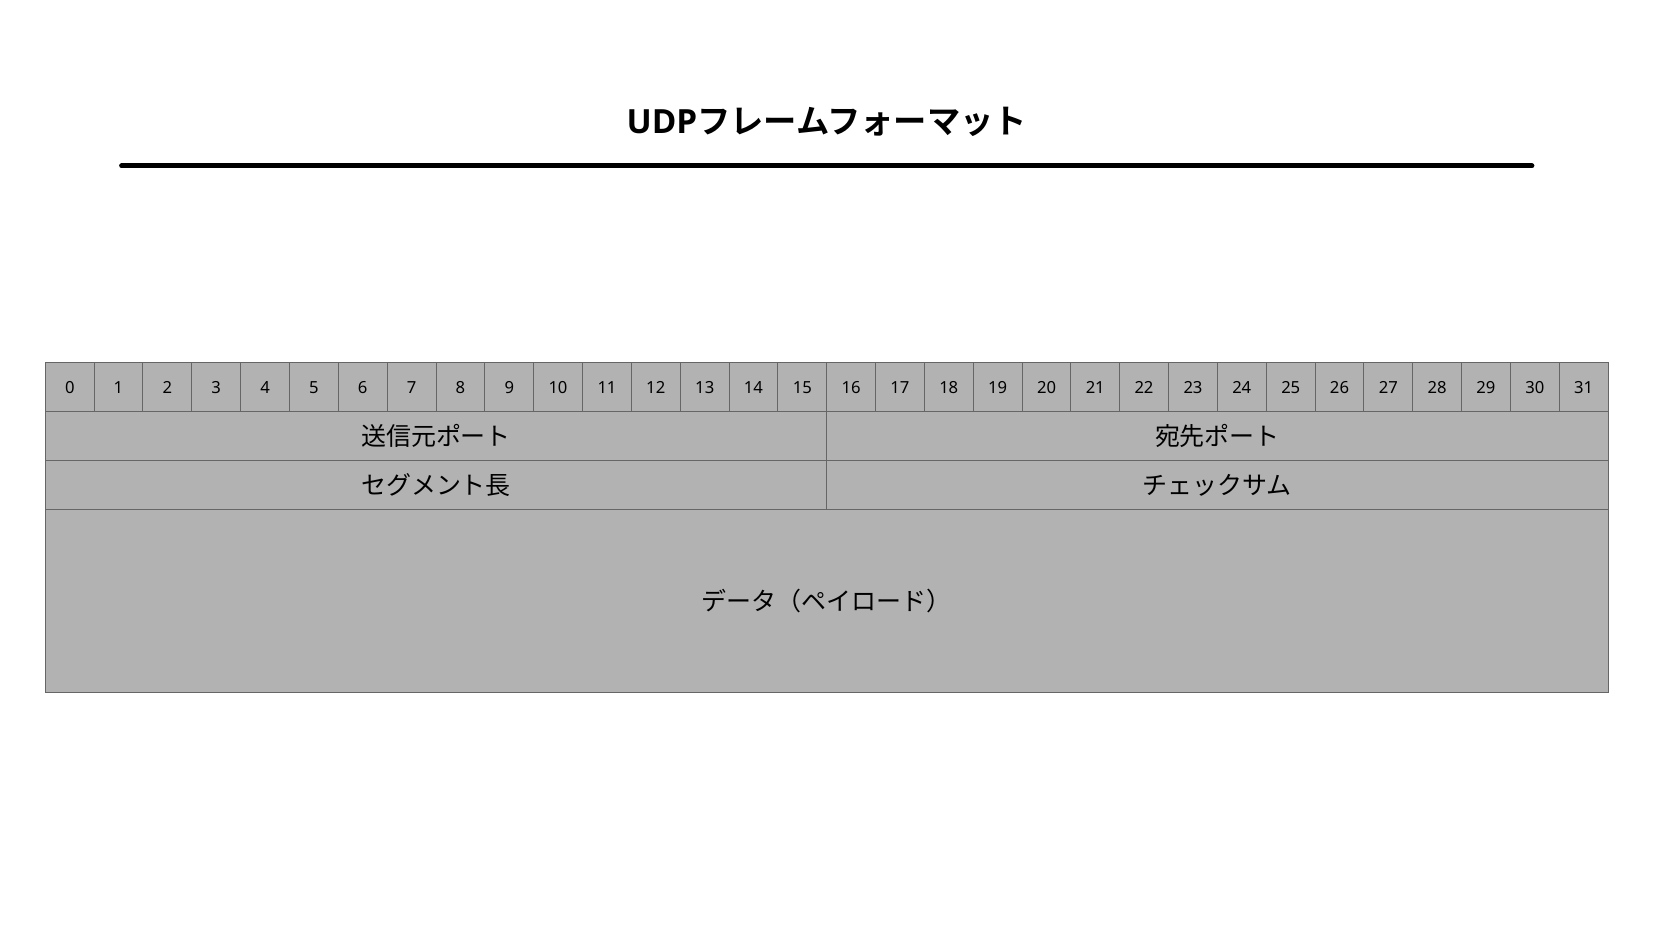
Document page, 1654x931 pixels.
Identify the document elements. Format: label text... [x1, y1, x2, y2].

text_box 31 [1559, 362, 1609, 411]
text_box 7 [387, 362, 436, 411]
text_box 3 [191, 362, 241, 411]
text_box 27 [1363, 362, 1412, 411]
text_box 22 [1119, 362, 1168, 411]
text_box UDPフレームフォーマット [533, 41, 1120, 153]
text_box 11 [582, 362, 631, 411]
text_box 12 [631, 362, 680, 411]
text_box 28 [1412, 362, 1461, 411]
text_box 24 [1217, 362, 1266, 411]
text_box 2 [142, 362, 191, 411]
text_box データ（ペイロード） [45, 509, 1609, 693]
text_box 26 [1315, 362, 1363, 411]
text_box 16 [826, 362, 875, 411]
text_box 6 [338, 362, 387, 411]
text_box 10 [533, 362, 582, 411]
text_box 14 [729, 362, 777, 411]
text_box 18 [924, 362, 973, 411]
text_box 4 [241, 362, 289, 411]
text_box 8 [436, 362, 484, 411]
text_box 5 [289, 362, 338, 411]
text_box 23 [1168, 362, 1217, 411]
text_box 1 [94, 362, 142, 411]
text_box 0 [45, 362, 94, 411]
text_box 19 [973, 362, 1022, 411]
text_box 13 [680, 362, 729, 411]
text_box 送信元ポート [45, 411, 826, 460]
text_box 21 [1070, 362, 1119, 411]
text_box セグメント長 [45, 460, 826, 509]
text_box 20 [1022, 362, 1070, 411]
text_box 25 [1266, 362, 1315, 411]
text_box チェックサム [826, 460, 1609, 509]
text_box 15 [777, 362, 826, 411]
text_box 29 [1461, 362, 1510, 411]
text_box 9 [484, 362, 533, 411]
text_box 17 [875, 362, 924, 411]
text_box 宛先ポート [826, 411, 1609, 460]
text_box 30 [1510, 362, 1559, 411]
